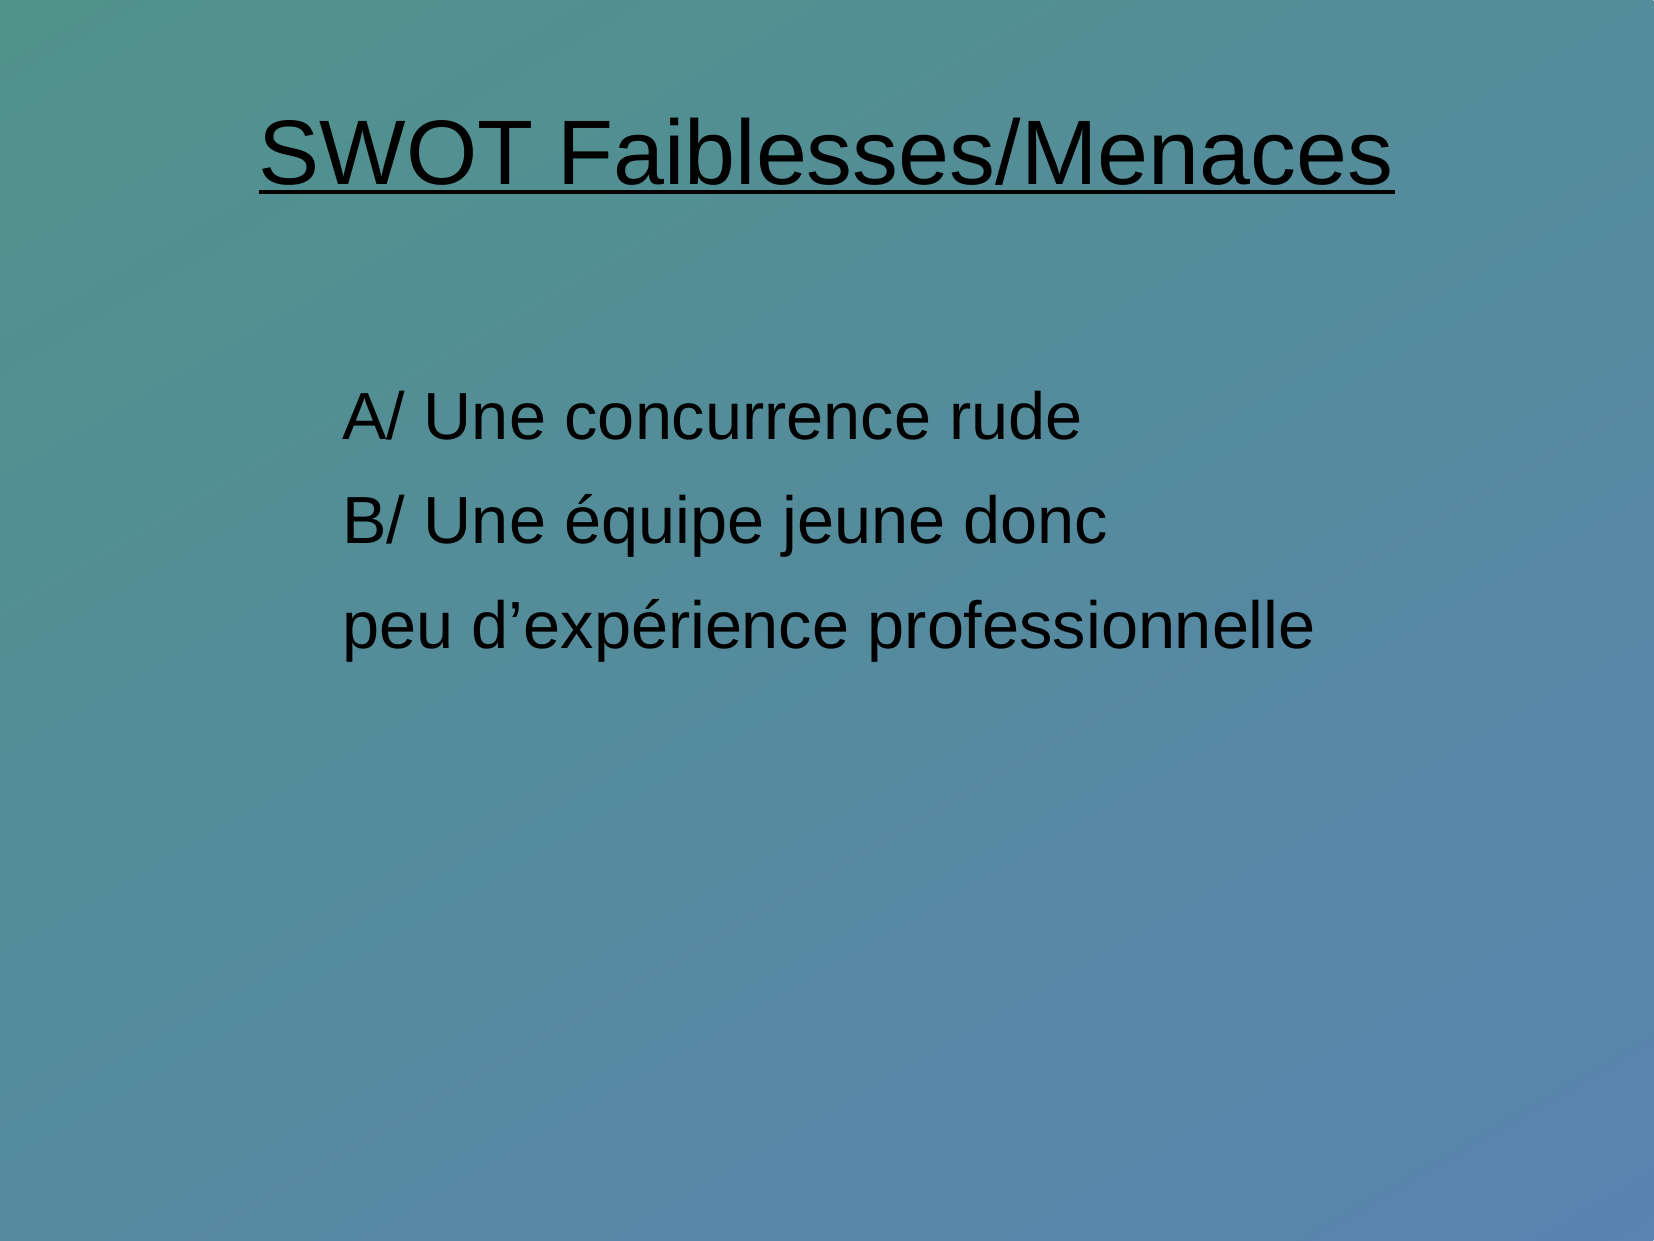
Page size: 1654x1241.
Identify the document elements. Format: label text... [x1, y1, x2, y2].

list A/ Une concurrence rude B/ Une équipe jeune donc peu d’expérience professionnelle [271, 379, 1654, 1099]
title SWOT Faiblesses/Menaces [82, 49, 1571, 257]
